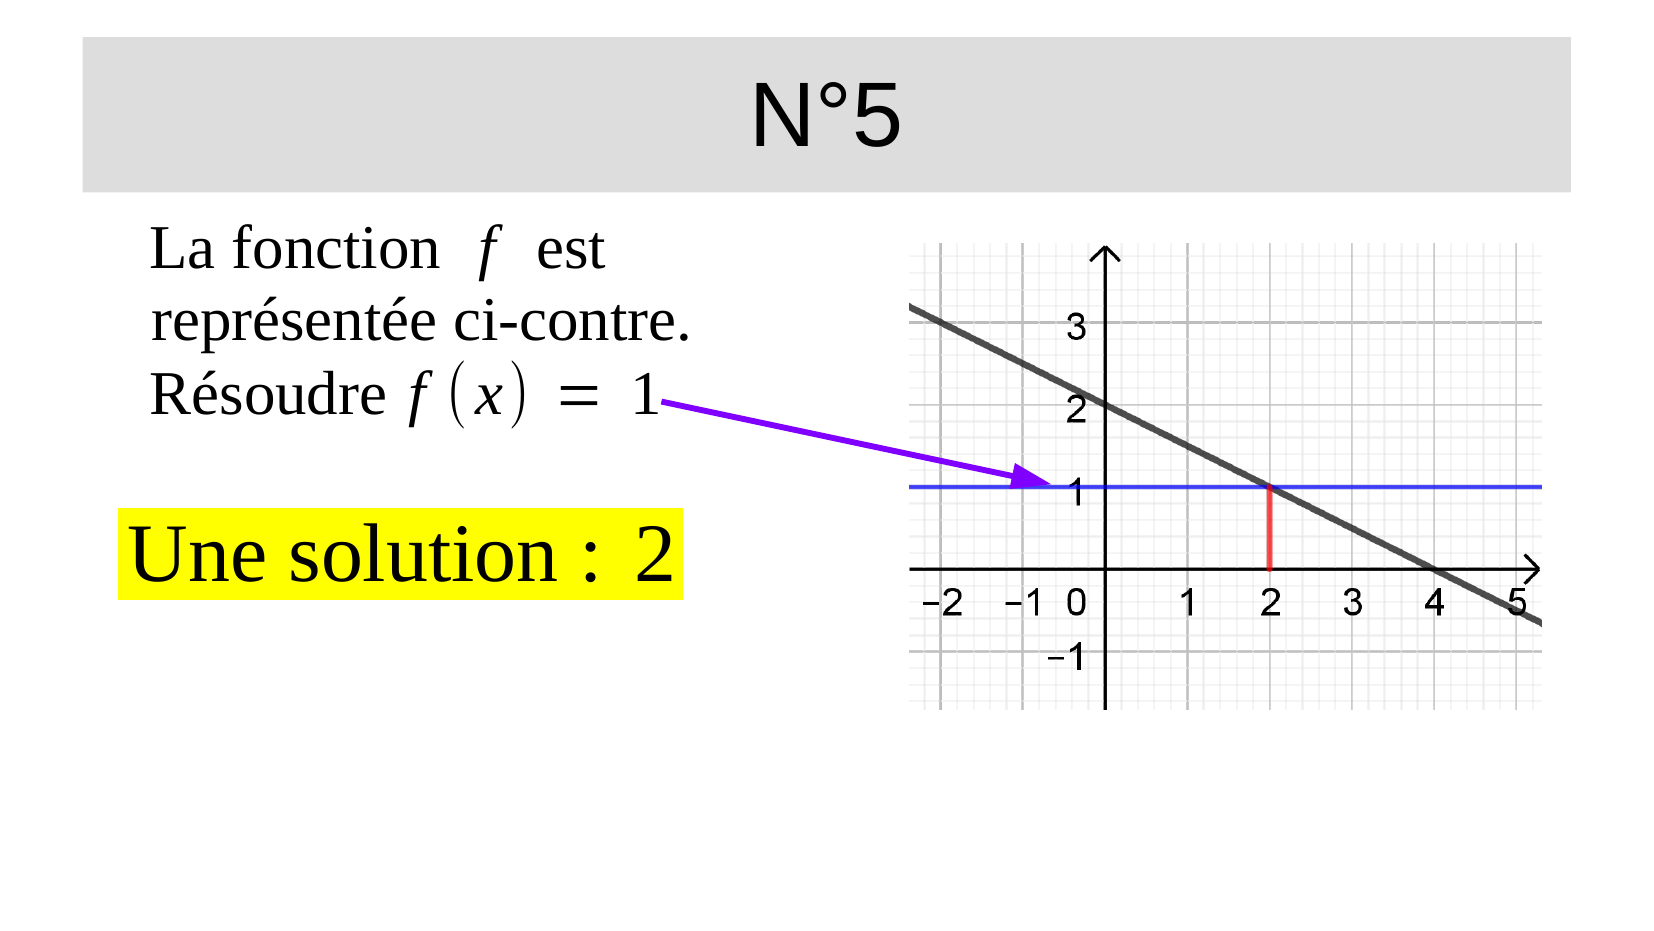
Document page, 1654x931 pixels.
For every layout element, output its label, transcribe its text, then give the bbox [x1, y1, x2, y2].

chart [141, 212, 716, 432]
title N°5 [82, 37, 1571, 193]
chart [118, 507, 683, 600]
picture [909, 243, 1542, 710]
